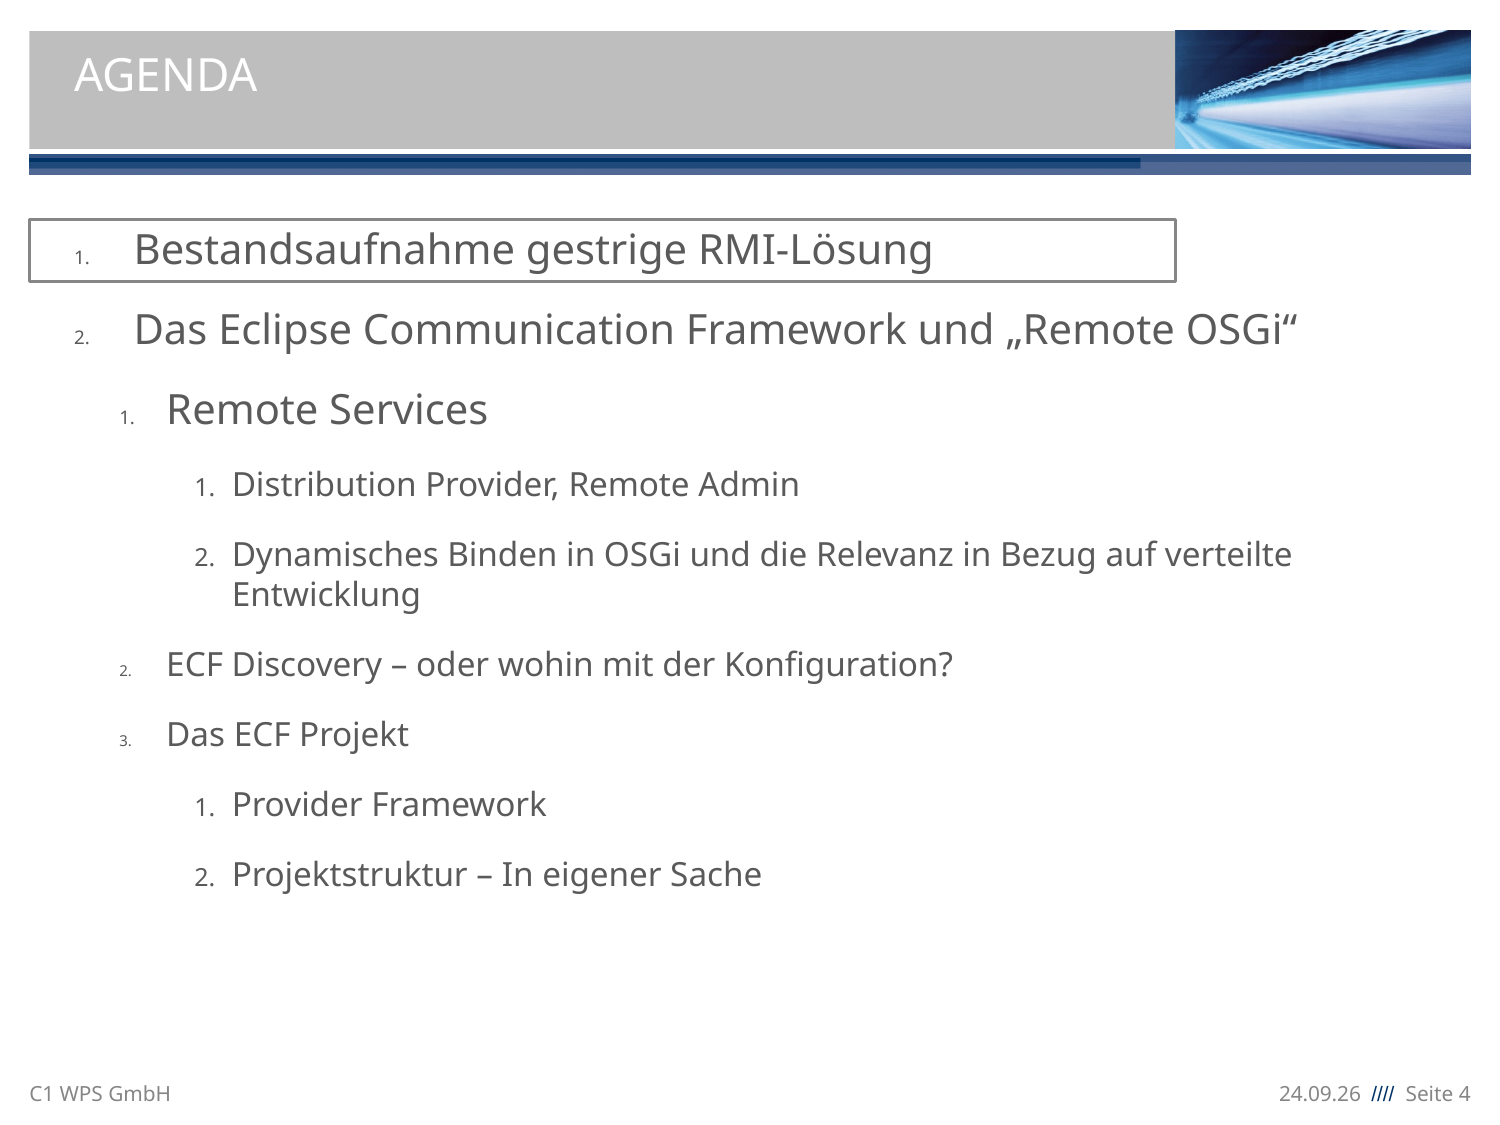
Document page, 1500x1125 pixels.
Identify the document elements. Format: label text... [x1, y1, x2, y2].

list Bestandsaufnahme gestrige RMI-Lösung Das Eclipse Communication Framework und „Remote OSGi“ Remote Services Distribution Provider, Remote Admin Dynamisches Binden in OSGi und die Relevanz in Bezug auf verteilte Entwicklung ECF Discovery – oder wohin mit der Konfiguration? Das ECF Projekt Provider Framework Projektstruktur – In eigener Sache [29, 208, 1471, 1059]
list Bestandsaufnahme gestrige RMI-Lösung Das Eclipse Communication Framework und „Remote OSGi“ Remote Services Distribution Provider, Remote Admin Dynamisches Binden in OSGi und die Relevanz in Bezug auf verteilte Entwicklung ECF Discovery – oder wohin mit der Konfiguration? Das ECF Projekt Provider Framework Projektstruktur – In eigener Sache [31, 221, 1174, 280]
picture [1175, 30, 1471, 149]
title AGENDA [29, 31, 1176, 149]
picture [29, 154, 1471, 175]
